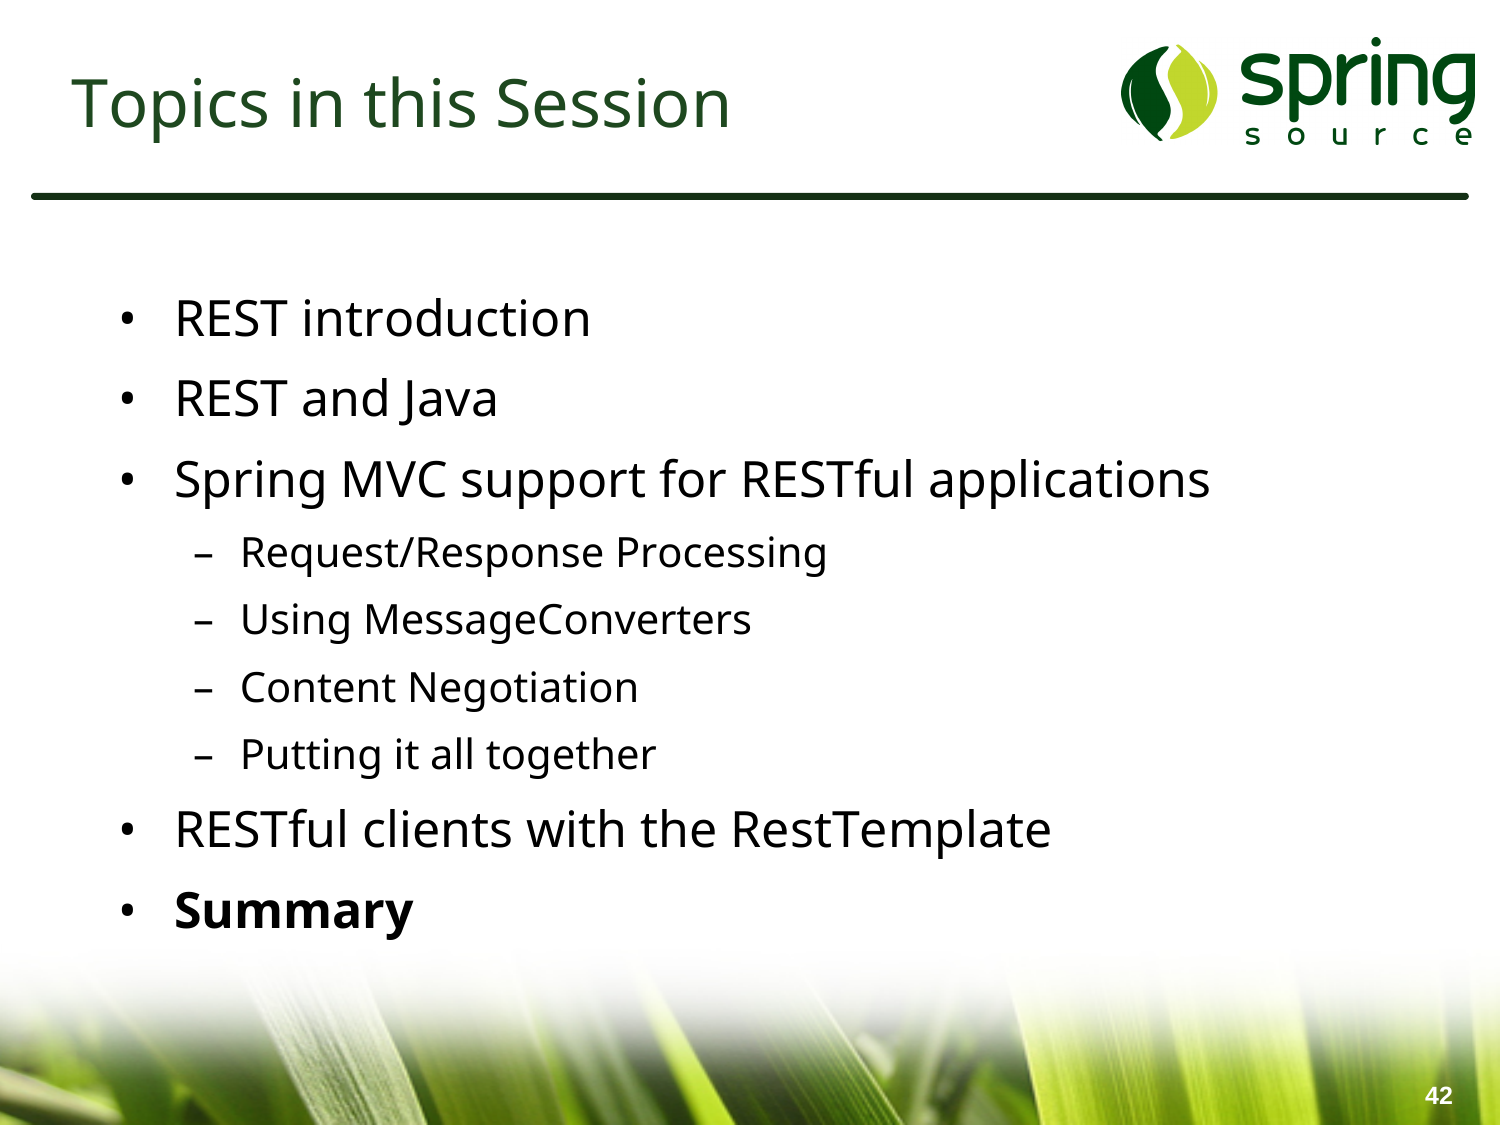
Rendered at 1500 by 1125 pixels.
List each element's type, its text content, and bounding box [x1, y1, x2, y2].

picture [1121, 37, 1475, 145]
title Topics in this Session [56, 48, 1089, 212]
list REST introduction REST and Java Spring MVC support for RESTful applications Request/Response Processing Using MessageConverters Content Negotiation Putting it all together RESTful clients with the RestTemplate Summary [103, 275, 1441, 938]
picture [0, 944, 1500, 1125]
